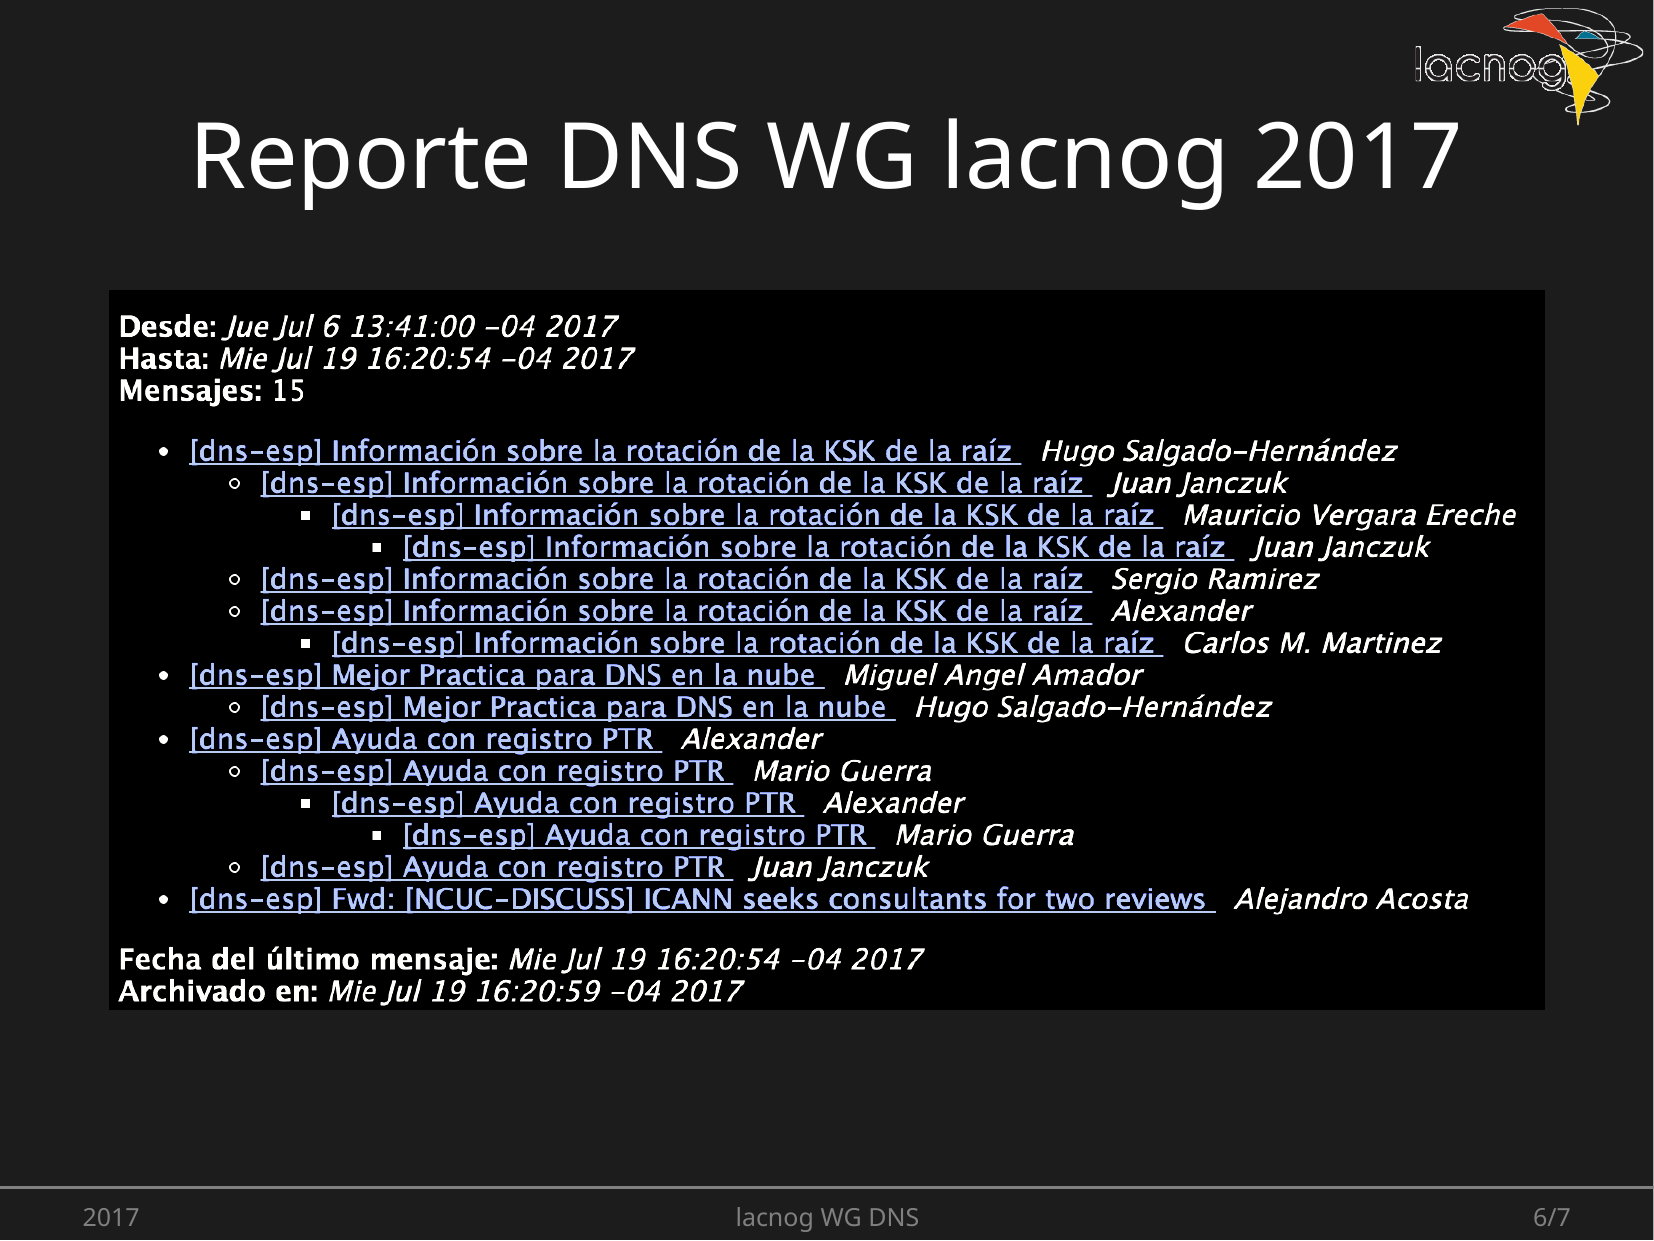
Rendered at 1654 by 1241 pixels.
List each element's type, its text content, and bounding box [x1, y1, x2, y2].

title Reporte DNS WG lacnog 2017 [82, 49, 1571, 257]
picture [1410, 2, 1649, 131]
picture [109, 290, 1545, 1010]
